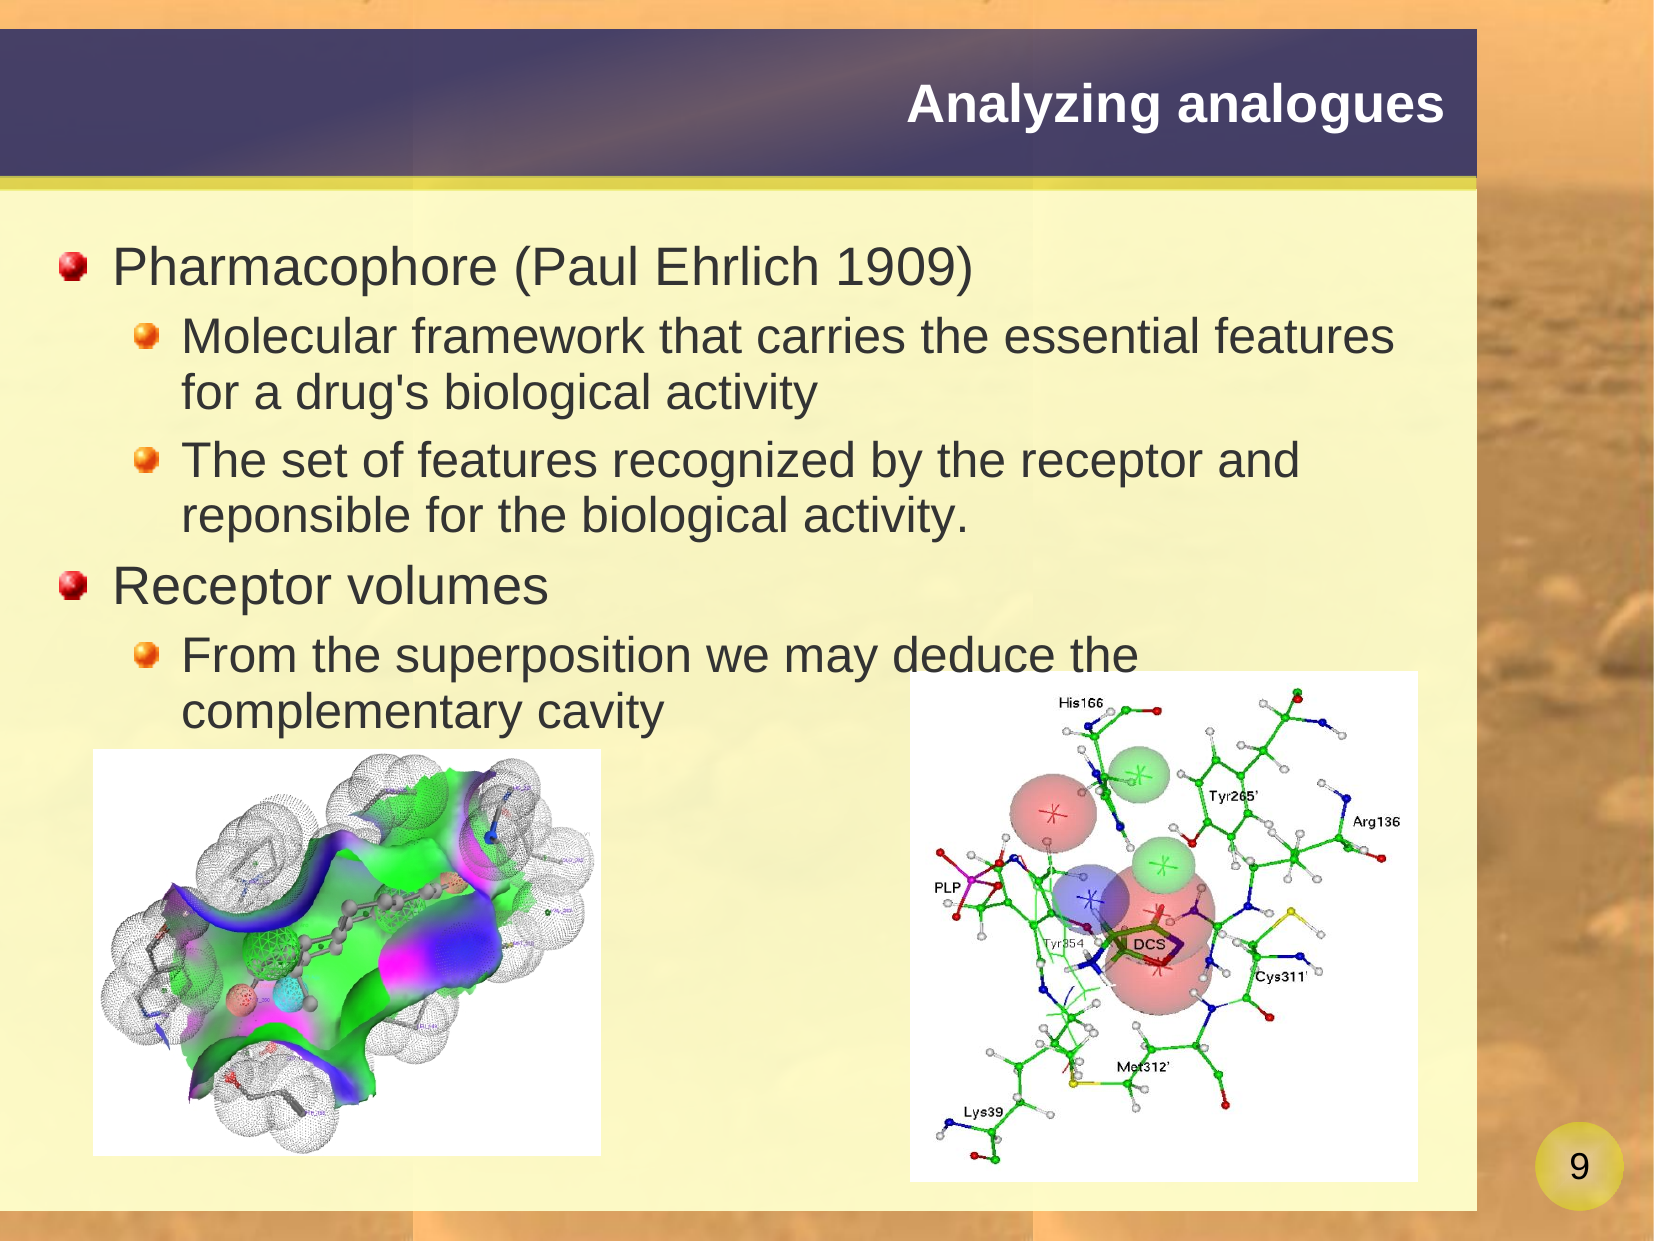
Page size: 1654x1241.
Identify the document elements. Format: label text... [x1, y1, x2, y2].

title Analyzing analogues [29, 59, 1447, 148]
list Pharmacophore (Paul Ehrlich 1909) Molecular framework that carries the essential features for a drug's biological activity The set of features recognized by the receptor and reponsible for the biological activity. Receptor volumes From the superposition we may deduce the complementary cavity [59, 236, 1418, 1182]
picture [0, 0, 1654, 1241]
